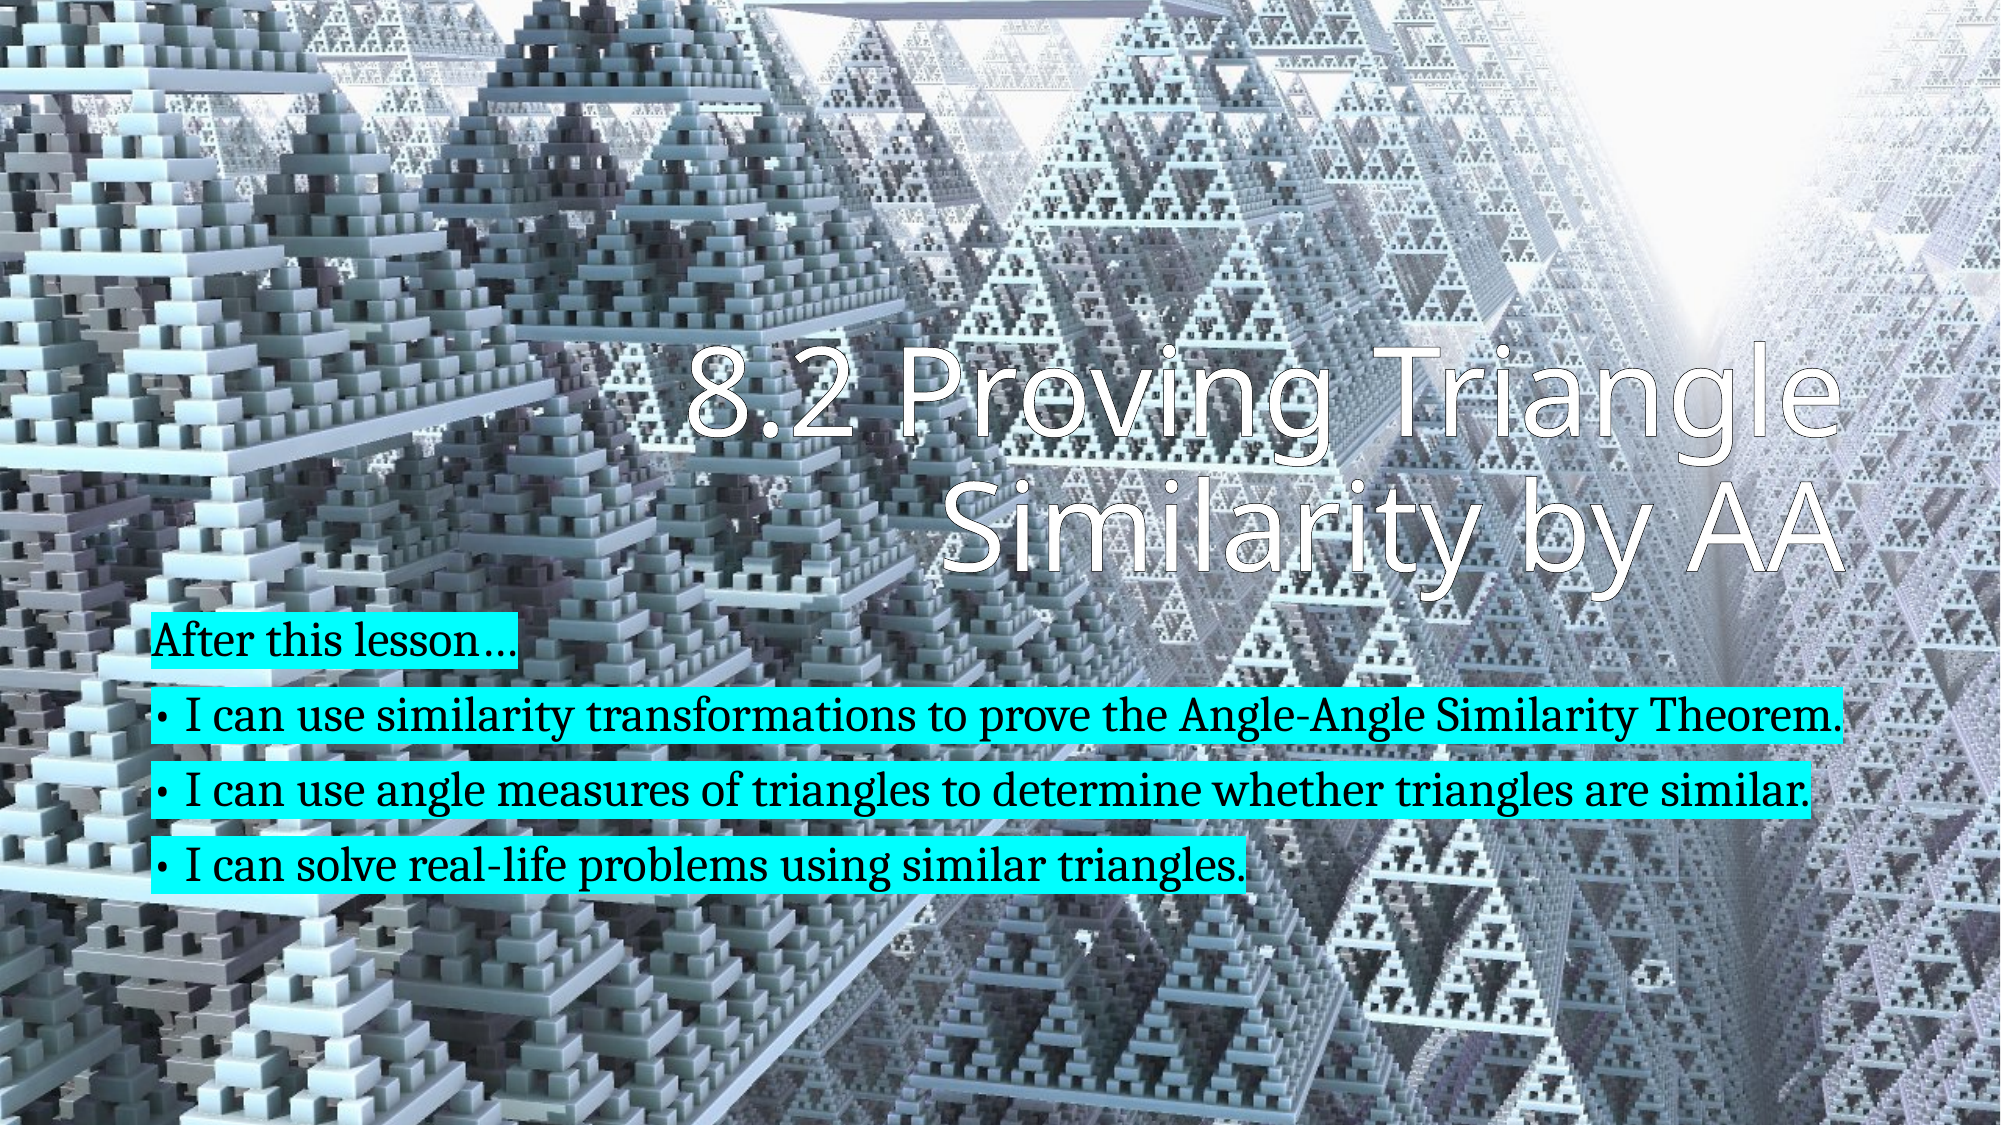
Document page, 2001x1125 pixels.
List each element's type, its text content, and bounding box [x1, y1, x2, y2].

title 8.2 Proving Triangle Similarity by AA [136, 138, 1862, 606]
picture [0, 0, 2001, 1125]
list After this lesson… • I can use similarity transformations to prove the Angle-Angle Similarity Theorem. • I can use angle measures of triangles to determine whether triangles are similar. • I can solve real-life problems using similar triangles. [136, 606, 1862, 1066]
